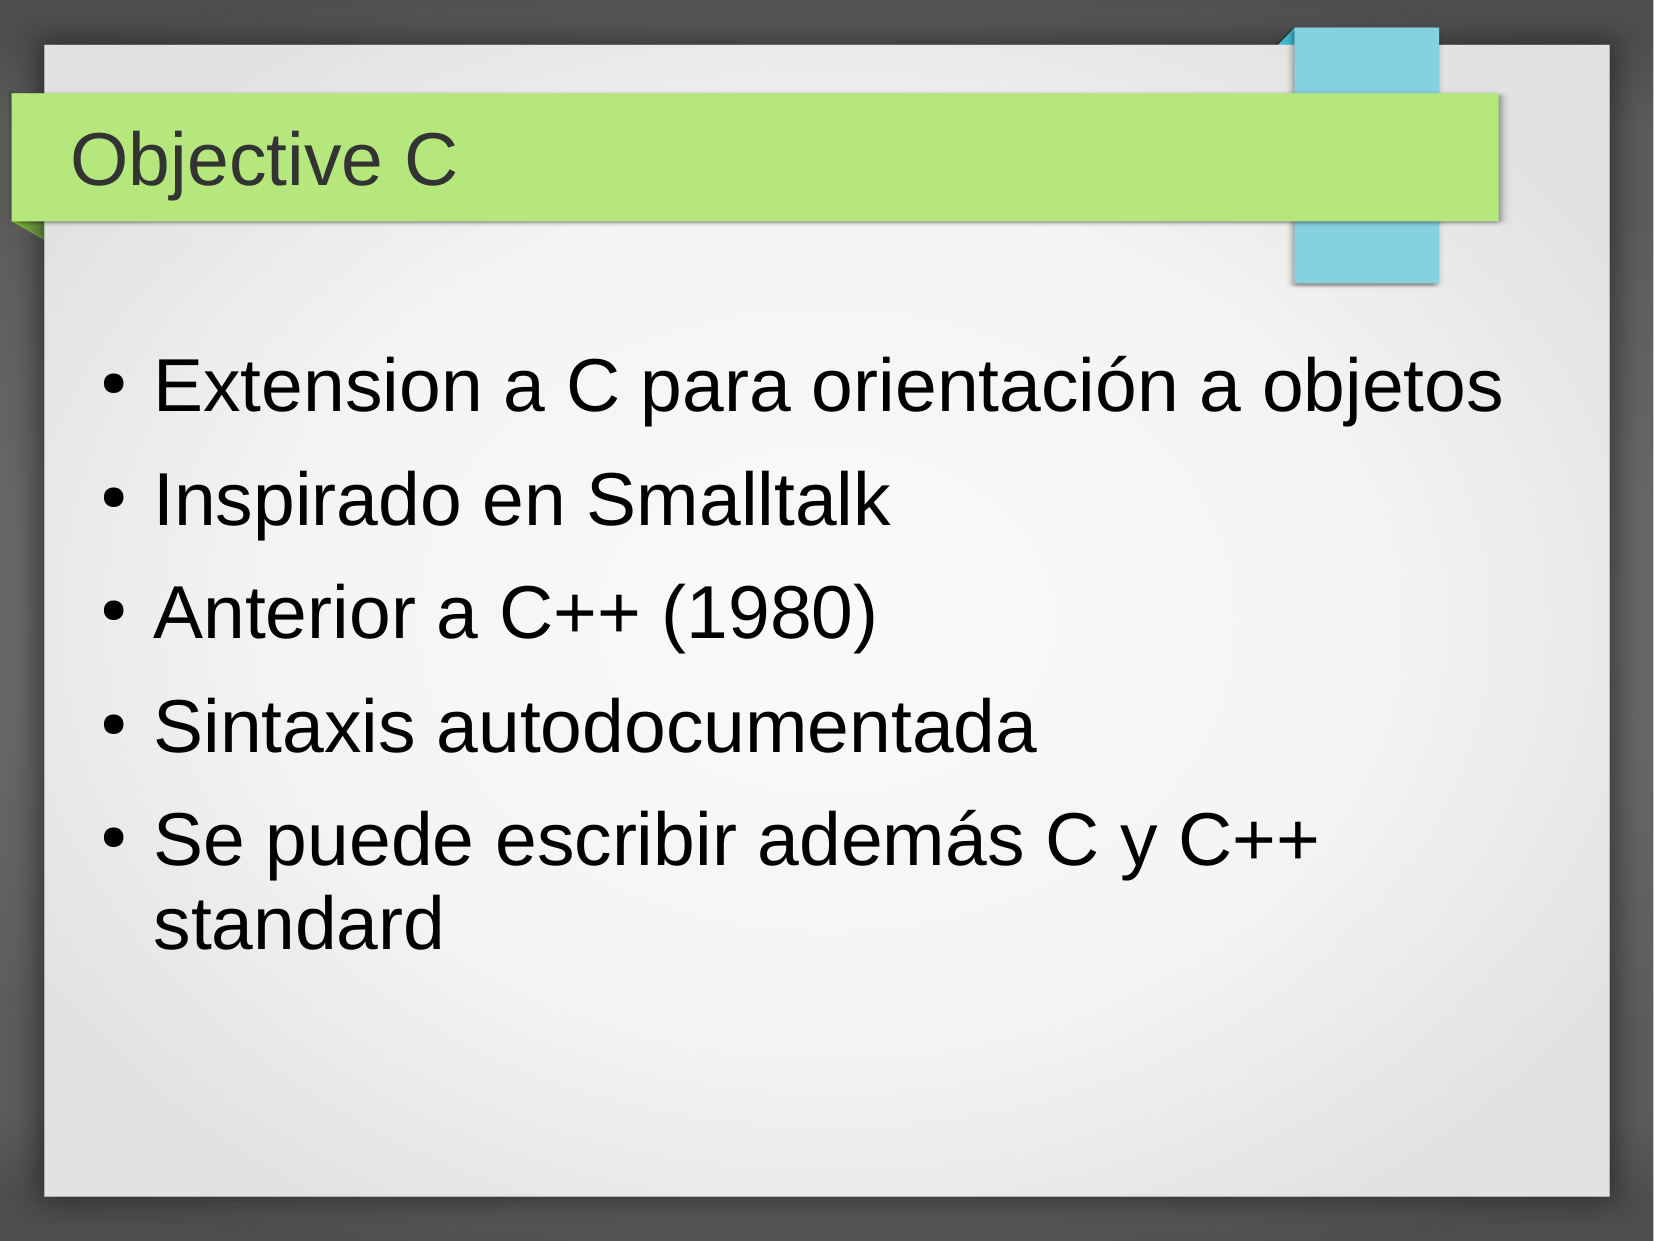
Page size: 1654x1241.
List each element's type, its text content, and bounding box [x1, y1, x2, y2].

picture [0, 0, 1654, 1241]
list Extension a C para orientación a objetos Inspirado en Smalltalk Anterior a C++ (1980) Sintaxis autodocumentada Se puede escribir además C y C++ standard [82, 343, 1538, 1063]
title Objective C [70, 106, 1229, 213]
